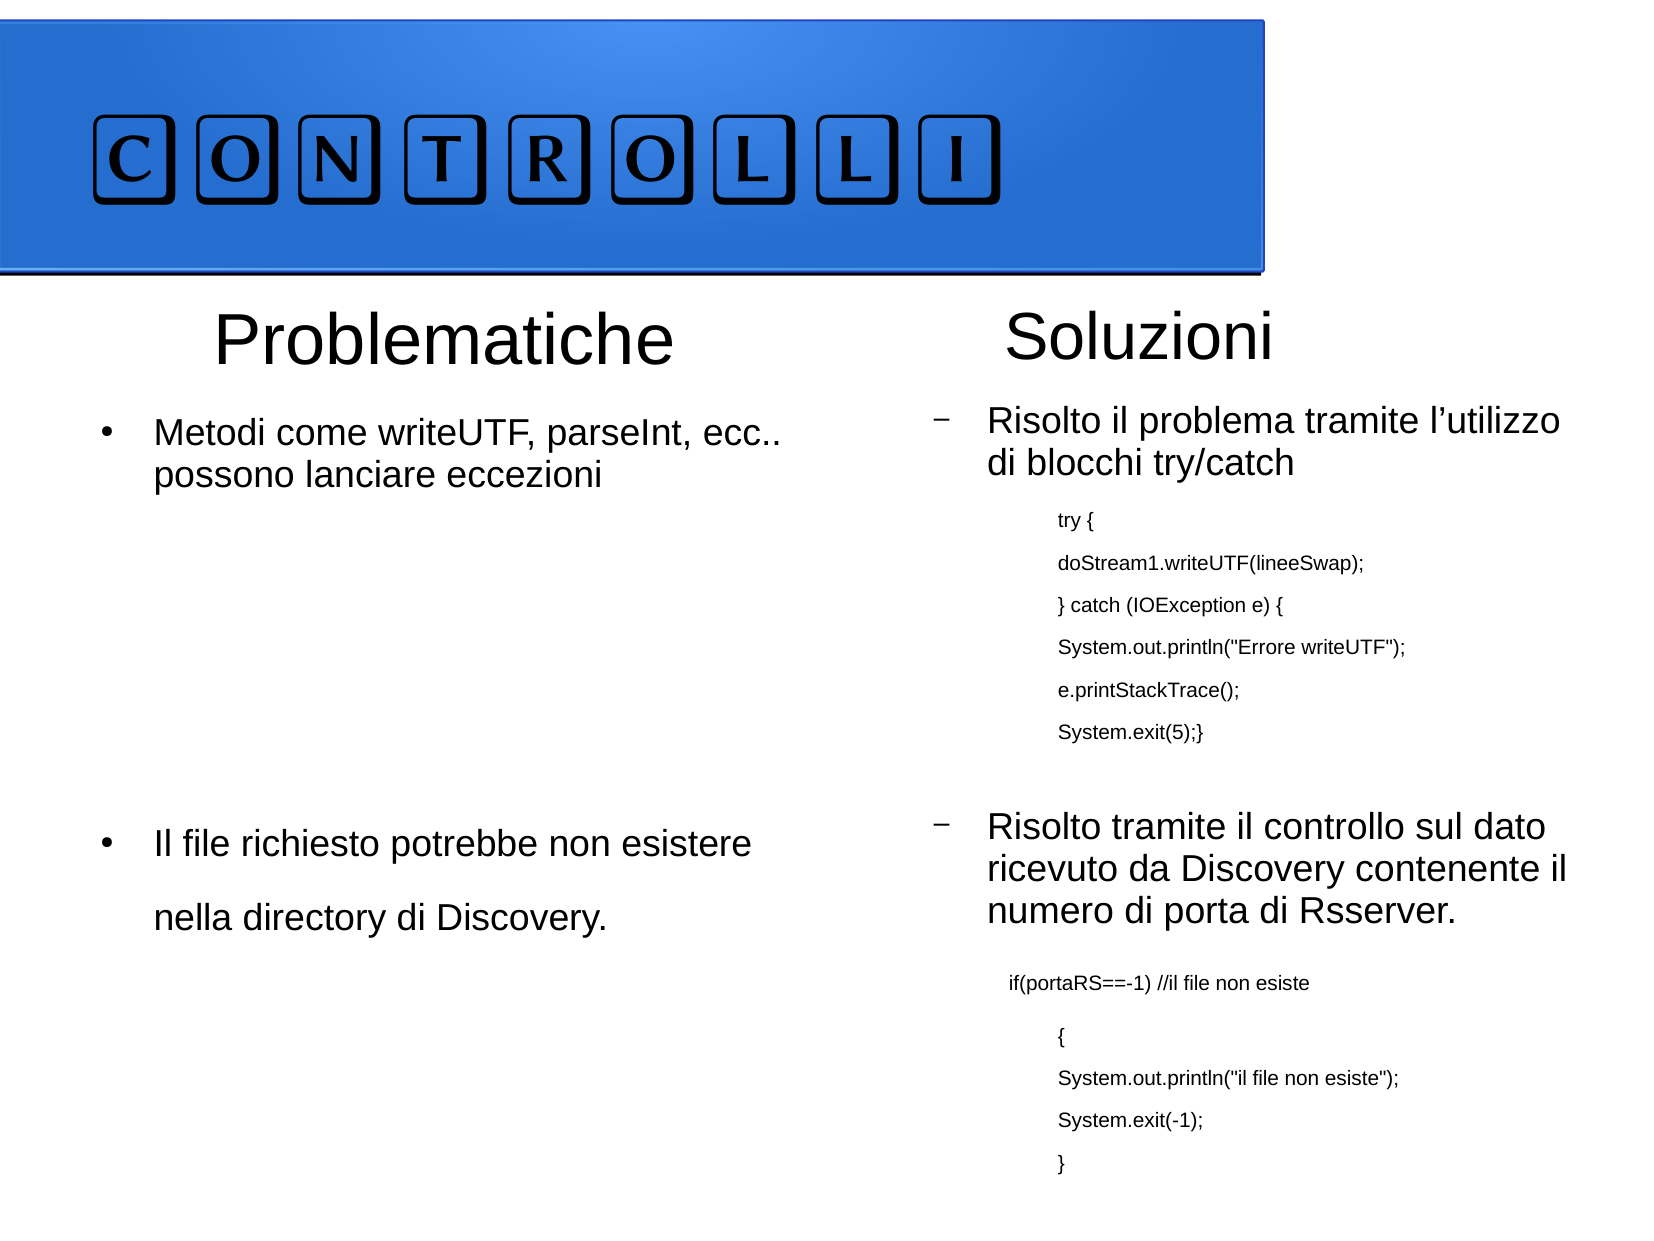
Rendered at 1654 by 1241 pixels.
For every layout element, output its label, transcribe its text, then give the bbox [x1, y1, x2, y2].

list Soluzioni Risolto il problema tramite l’utilizzo di blocchi try/catch try { doStream1.writeUTF(lineeSwap); } catch (IOException e) { System.out.println("Errore writeUTF"); e.printStackTrace(); System.exit(5);} Risolto tramite il controllo sul dato ricevuto da Discovery contenente il numero di porta di Rsserver. if(portaRS==-1) //il file non esiste { System.out.println("il file non esiste"); System.exit(-1); } [845, 299, 1572, 1231]
title CONTROLLI [82, 47, 1235, 252]
list Problematiche Metodi come writeUTF, parseInt, ecc.. possono lanciare eccezioni Il file richiesto potrebbe non esistere nella directory di Discovery. [82, 299, 809, 1019]
